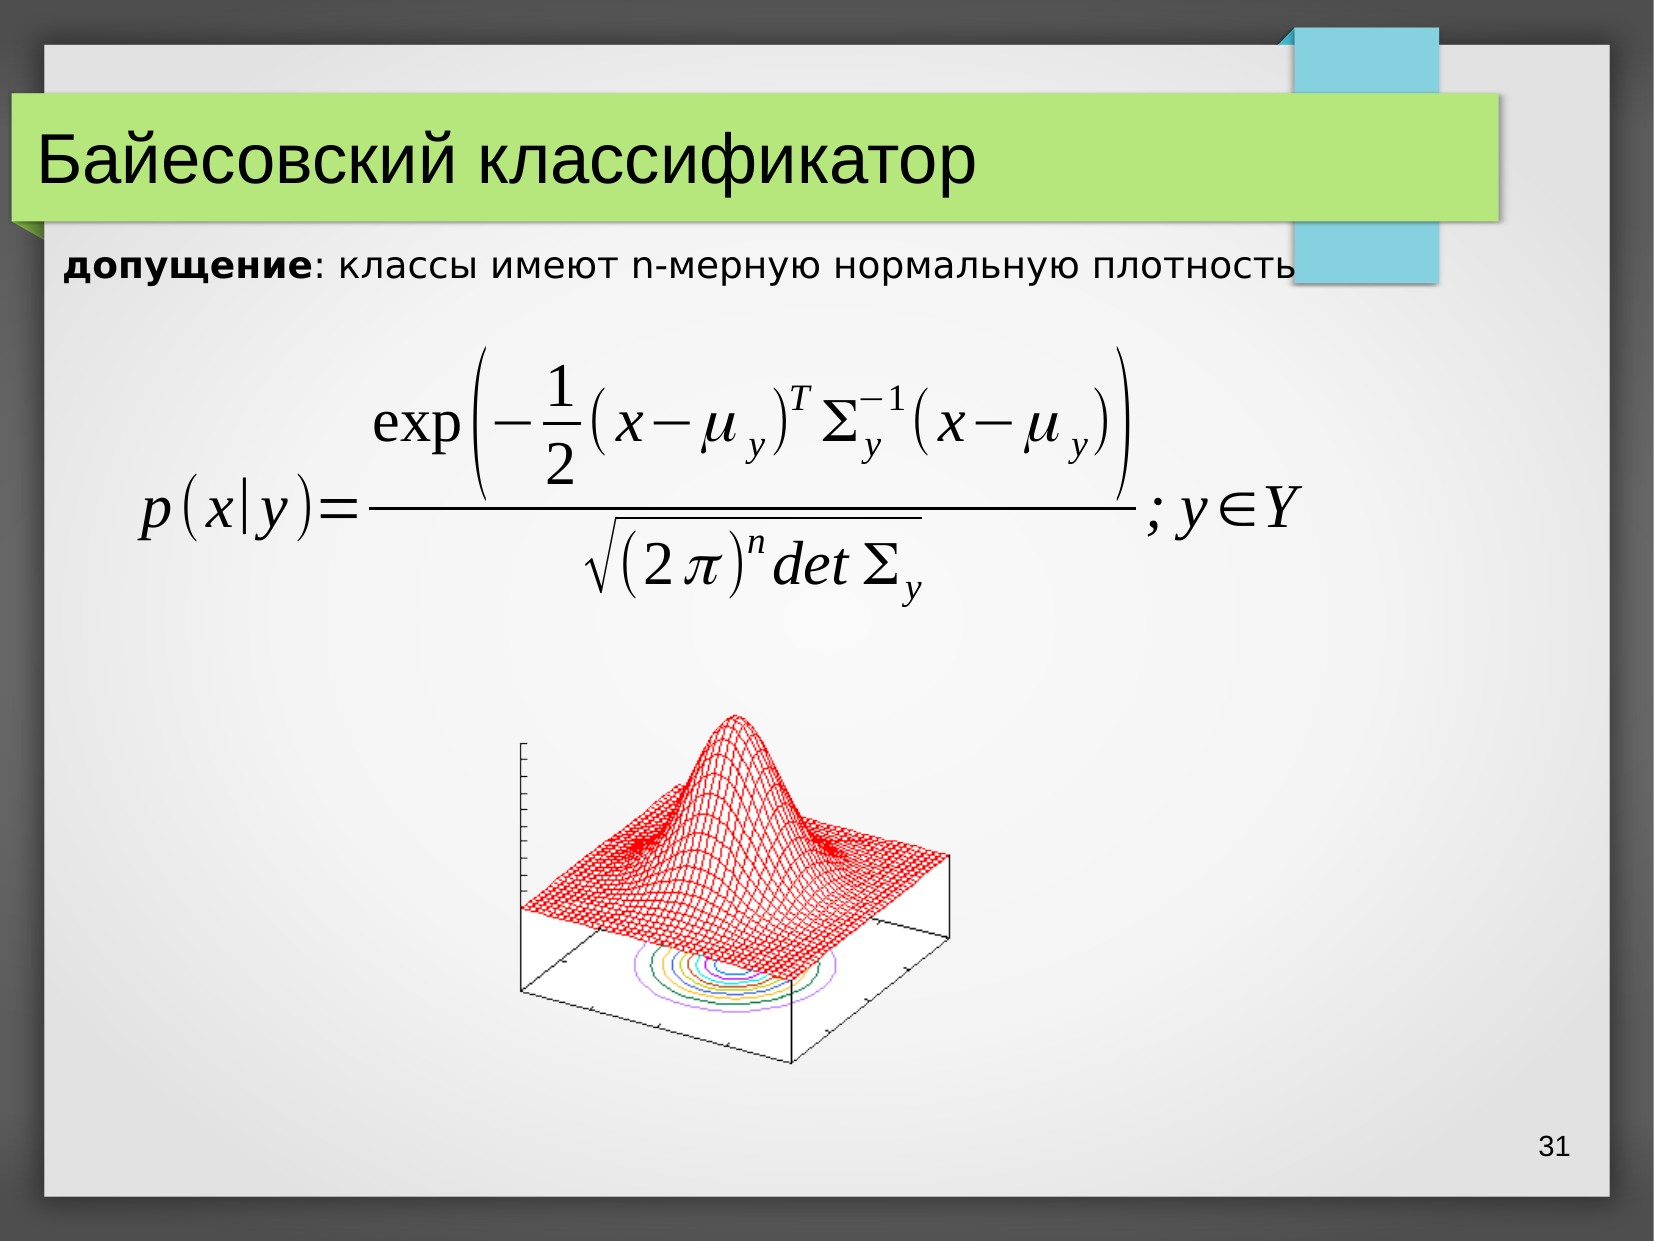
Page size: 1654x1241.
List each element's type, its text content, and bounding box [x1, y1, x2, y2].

title Байесовский классификатор [35, 118, 1489, 200]
chart [129, 342, 1312, 608]
picture [0, 0, 1654, 1241]
text_box допущение: классы имеют n-мерную нормальную плотность [47, 236, 1524, 296]
